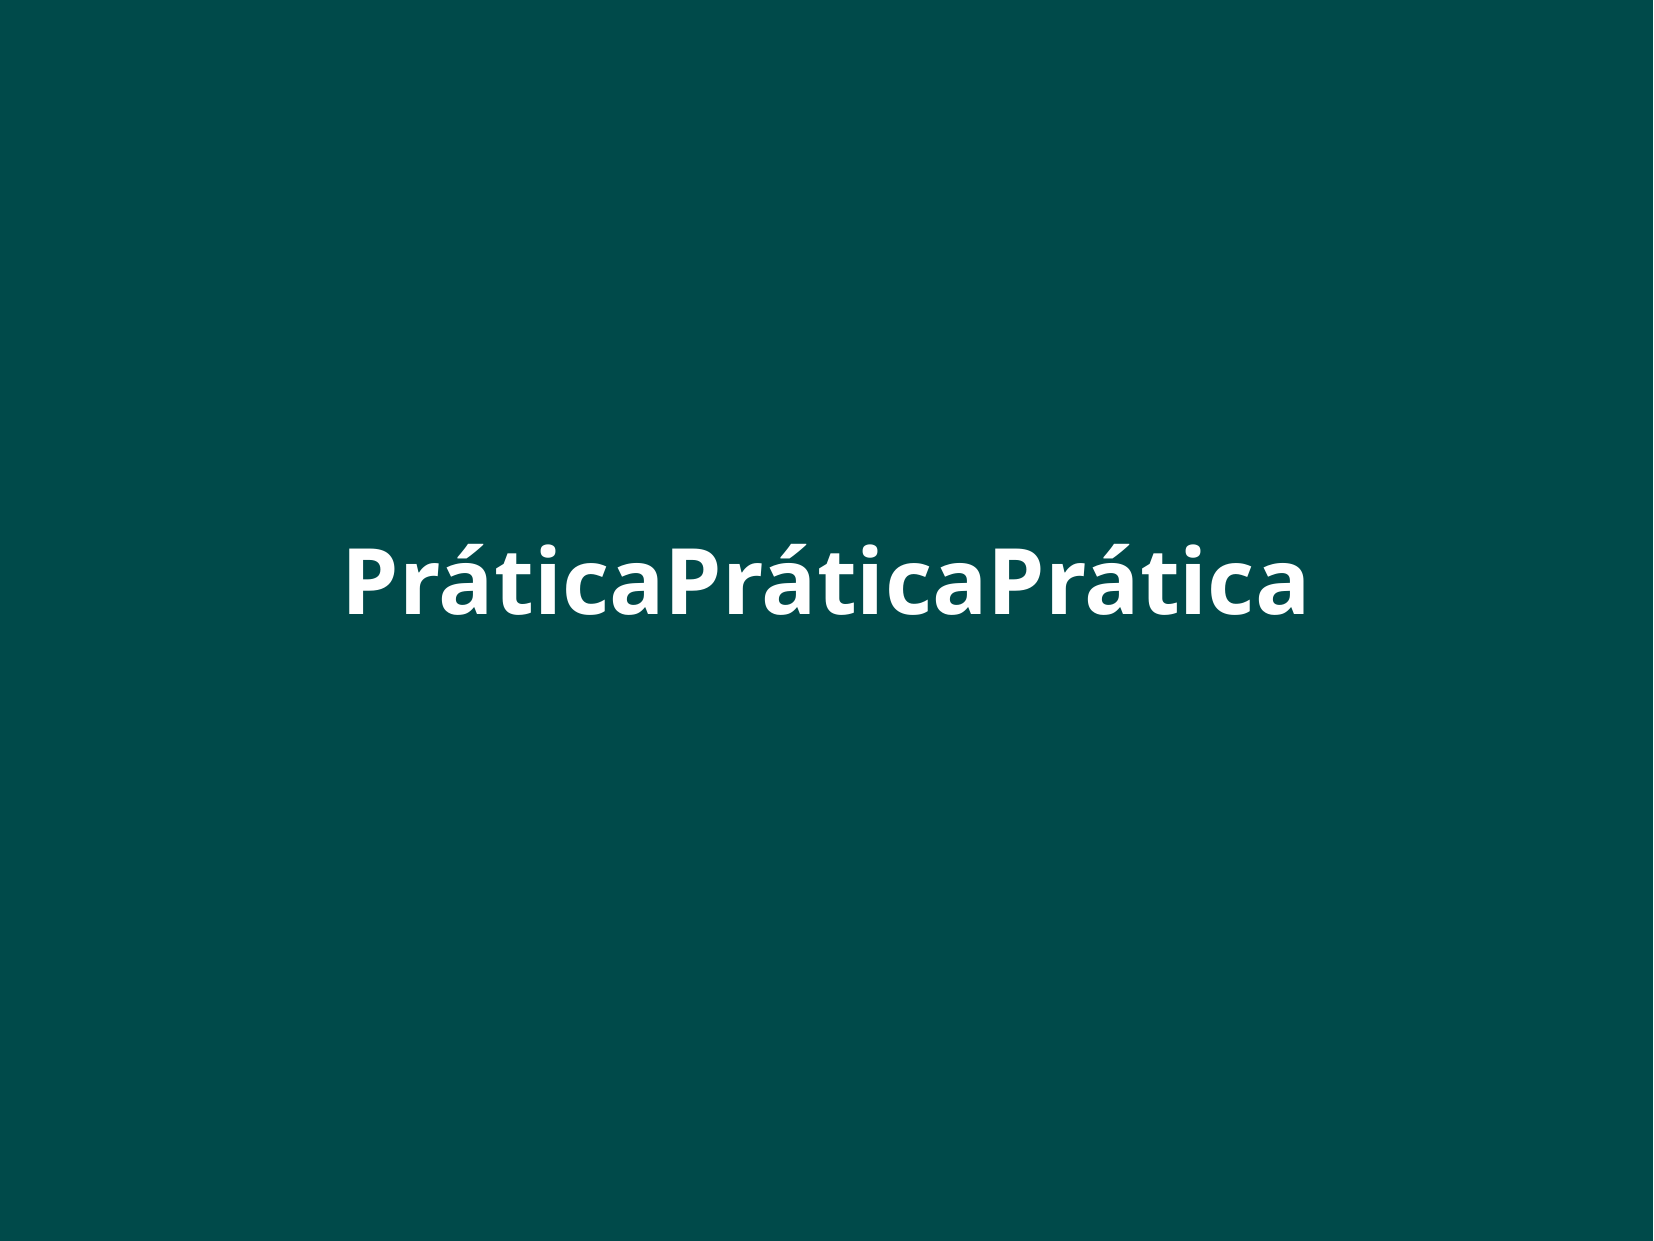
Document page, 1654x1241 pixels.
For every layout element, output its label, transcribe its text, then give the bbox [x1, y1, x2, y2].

subtitle PráticaPráticaPrática [82, 56, 1571, 1102]
